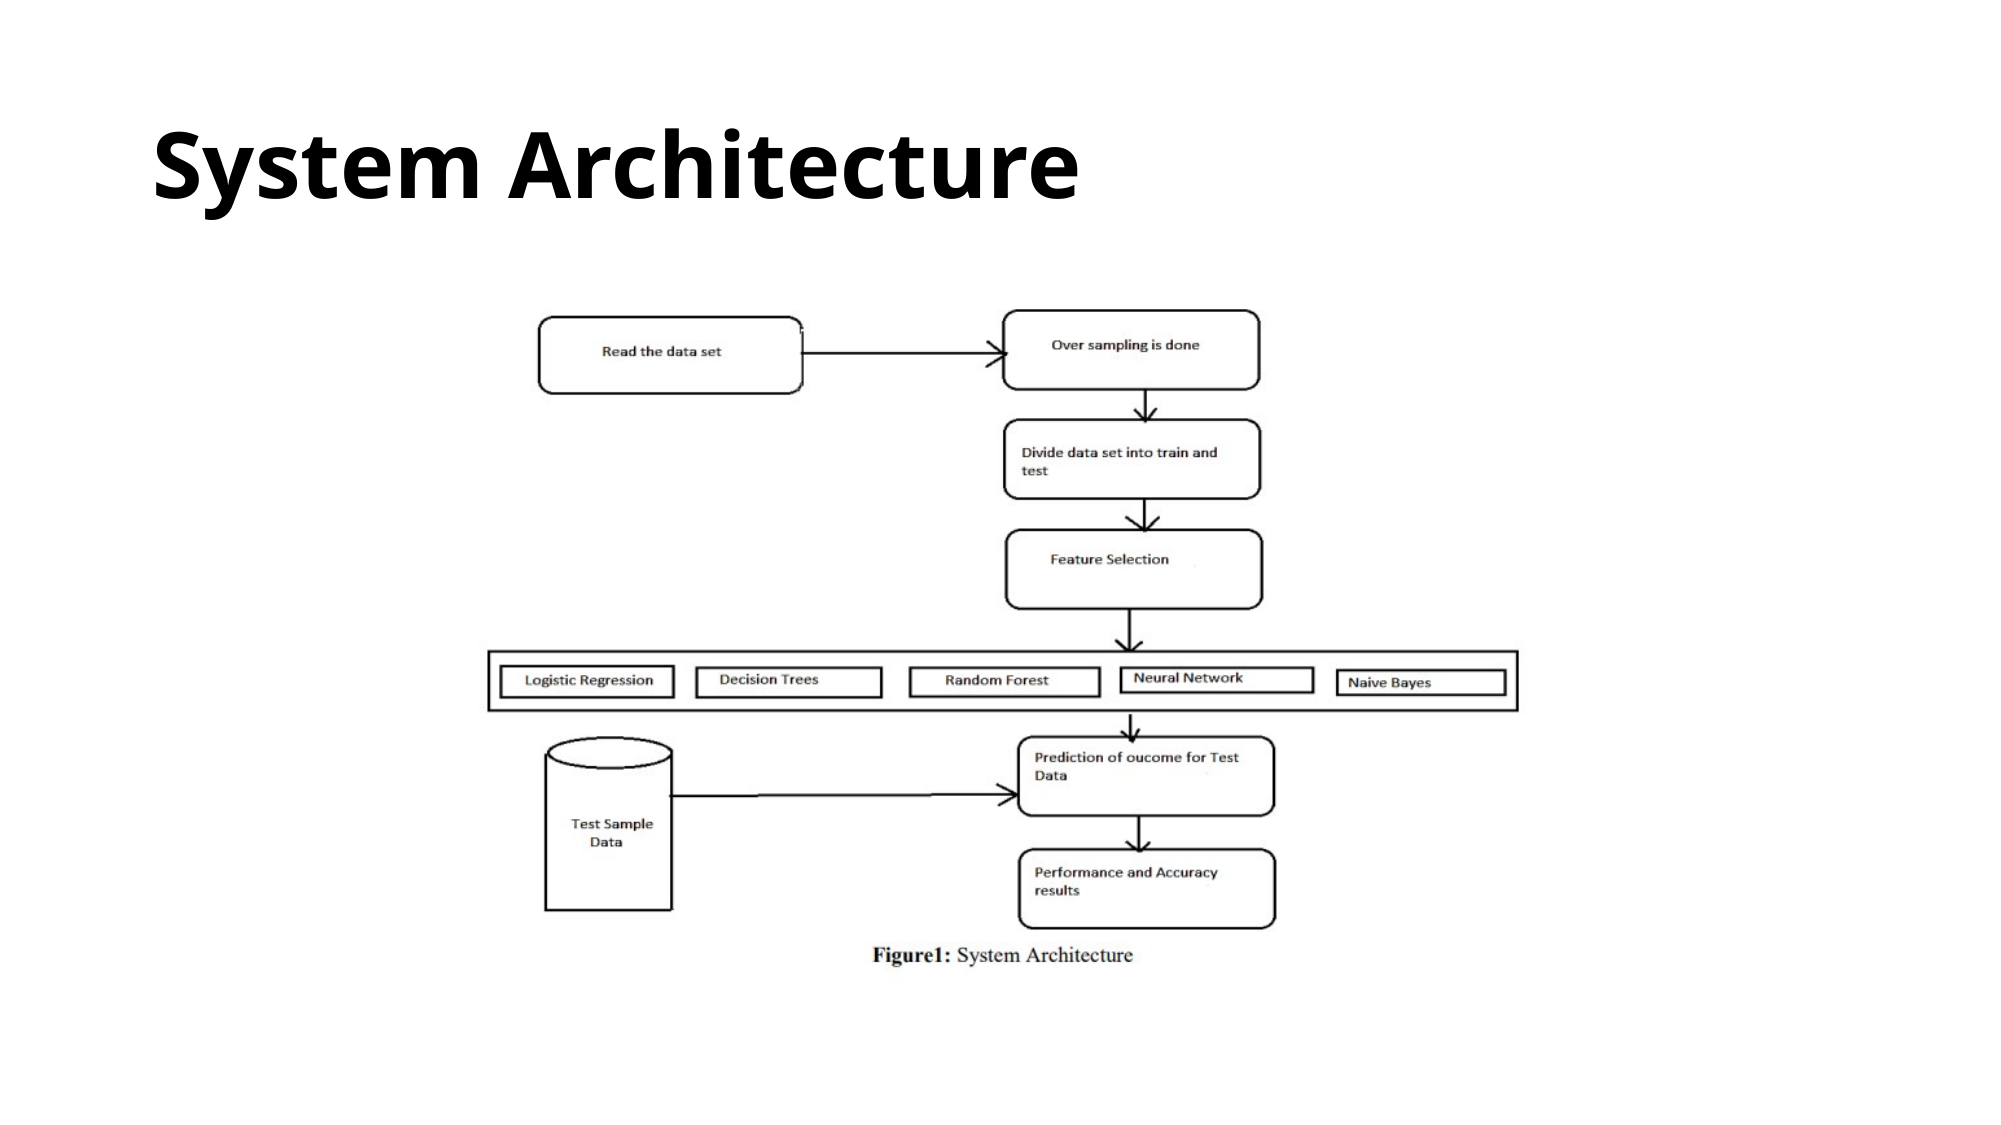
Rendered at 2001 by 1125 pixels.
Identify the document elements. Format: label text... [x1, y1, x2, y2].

title System Architecture [137, 59, 1863, 278]
picture [406, 299, 1594, 1014]
